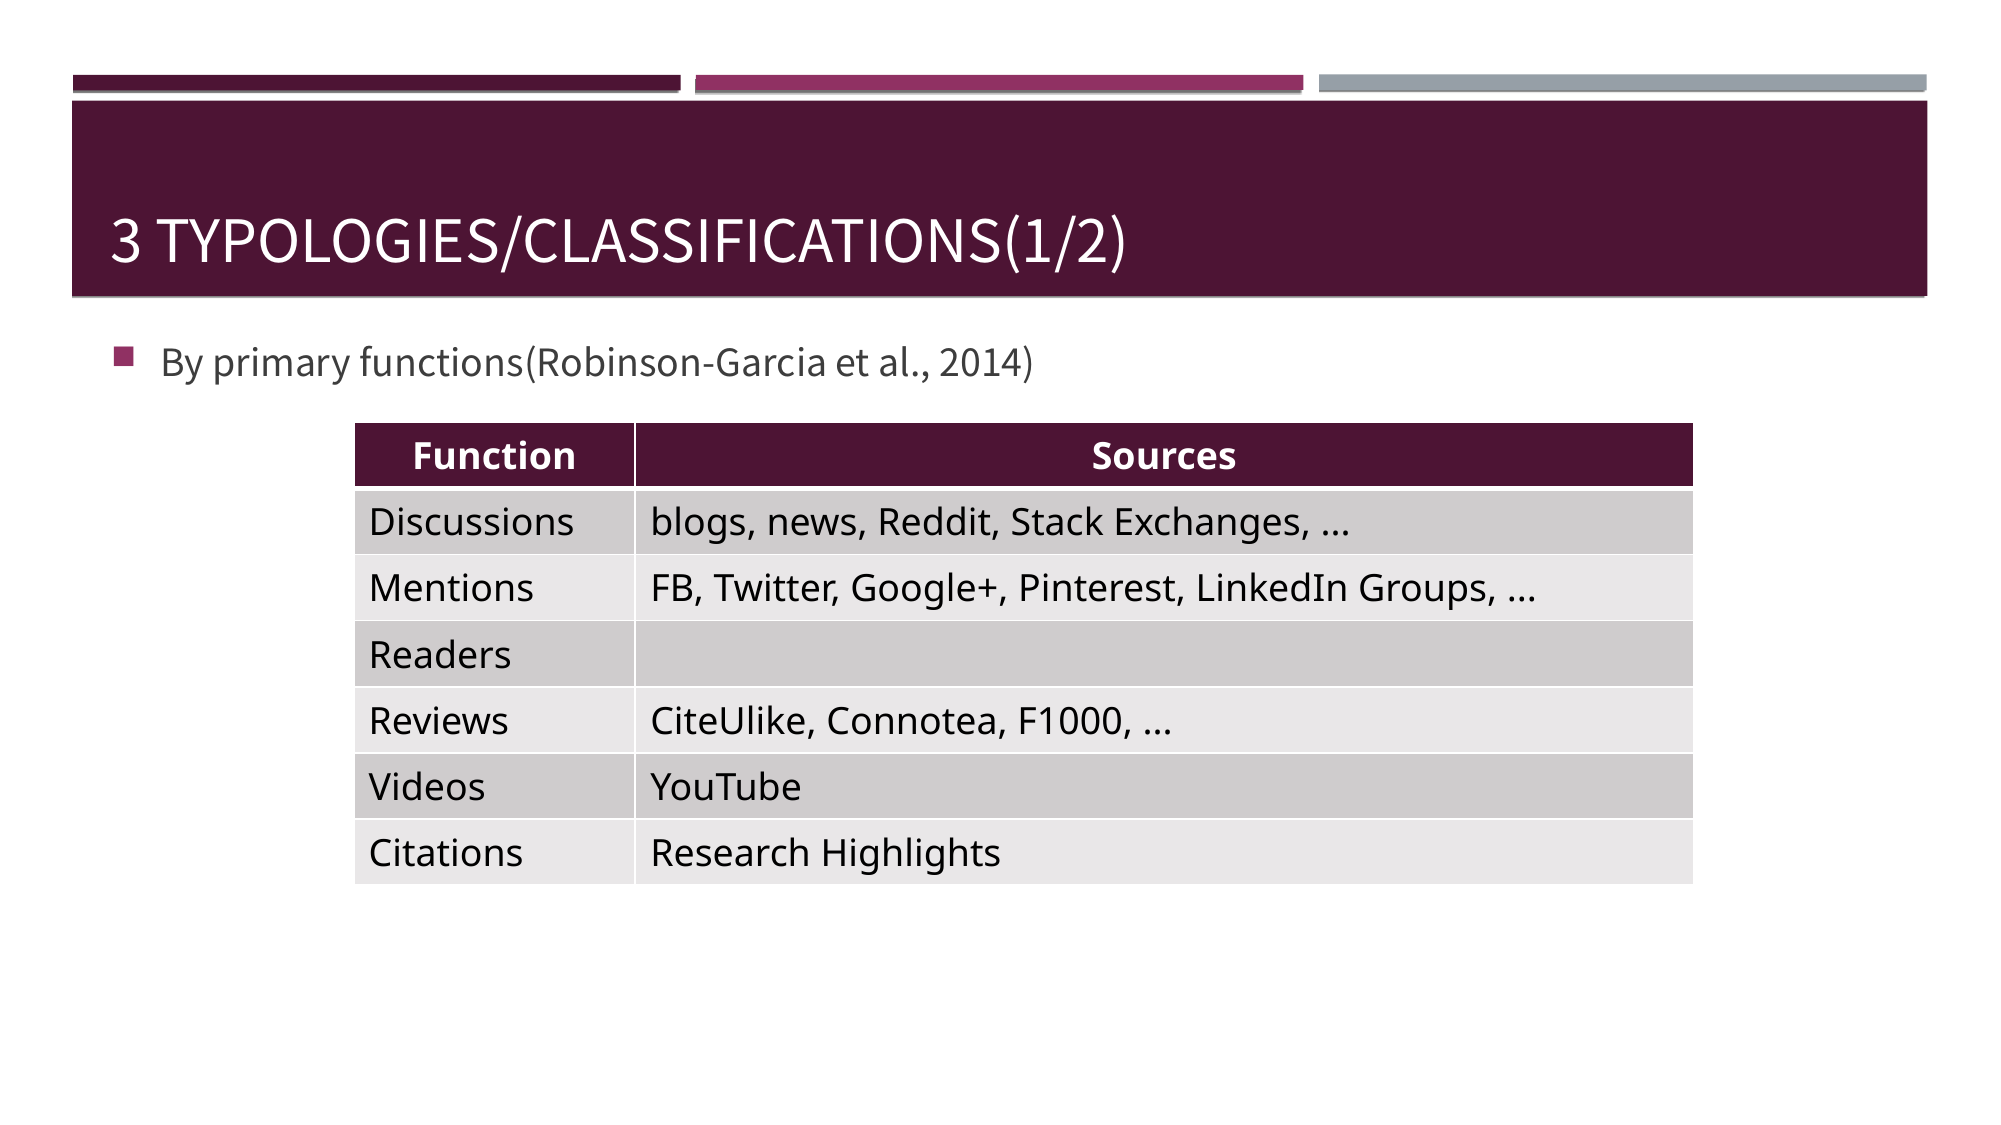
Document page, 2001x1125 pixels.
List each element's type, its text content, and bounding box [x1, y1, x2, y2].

table_cell Videos [355, 754, 634, 818]
table_cell Research Highlights [636, 820, 1693, 884]
table_cell Reviews [355, 688, 634, 752]
table_header Sources [636, 423, 1693, 486]
table_cell blogs, news, Reddit, Stack Exchanges, ... [636, 491, 1693, 554]
table_header Function [355, 423, 634, 486]
list By primary functions(Robinson-Garcia et al., 2014) [95, 310, 1905, 1063]
table_cell Discussions [355, 491, 634, 554]
table_cell Readers [355, 621, 634, 686]
title 3 TYPOLOGIES/CLASSIFICATIONS(1/2) [95, 115, 1905, 282]
table_cell CiteUlike, Connotea, F1000, ... [636, 688, 1693, 752]
table_cell YouTube [636, 754, 1693, 818]
table_cell [636, 621, 1693, 686]
table_cell Mentions [355, 555, 634, 620]
table_cell FB, Twitter, Google+, Pinterest, LinkedIn Groups, ... [636, 555, 1693, 620]
table_cell Citations [355, 820, 634, 884]
